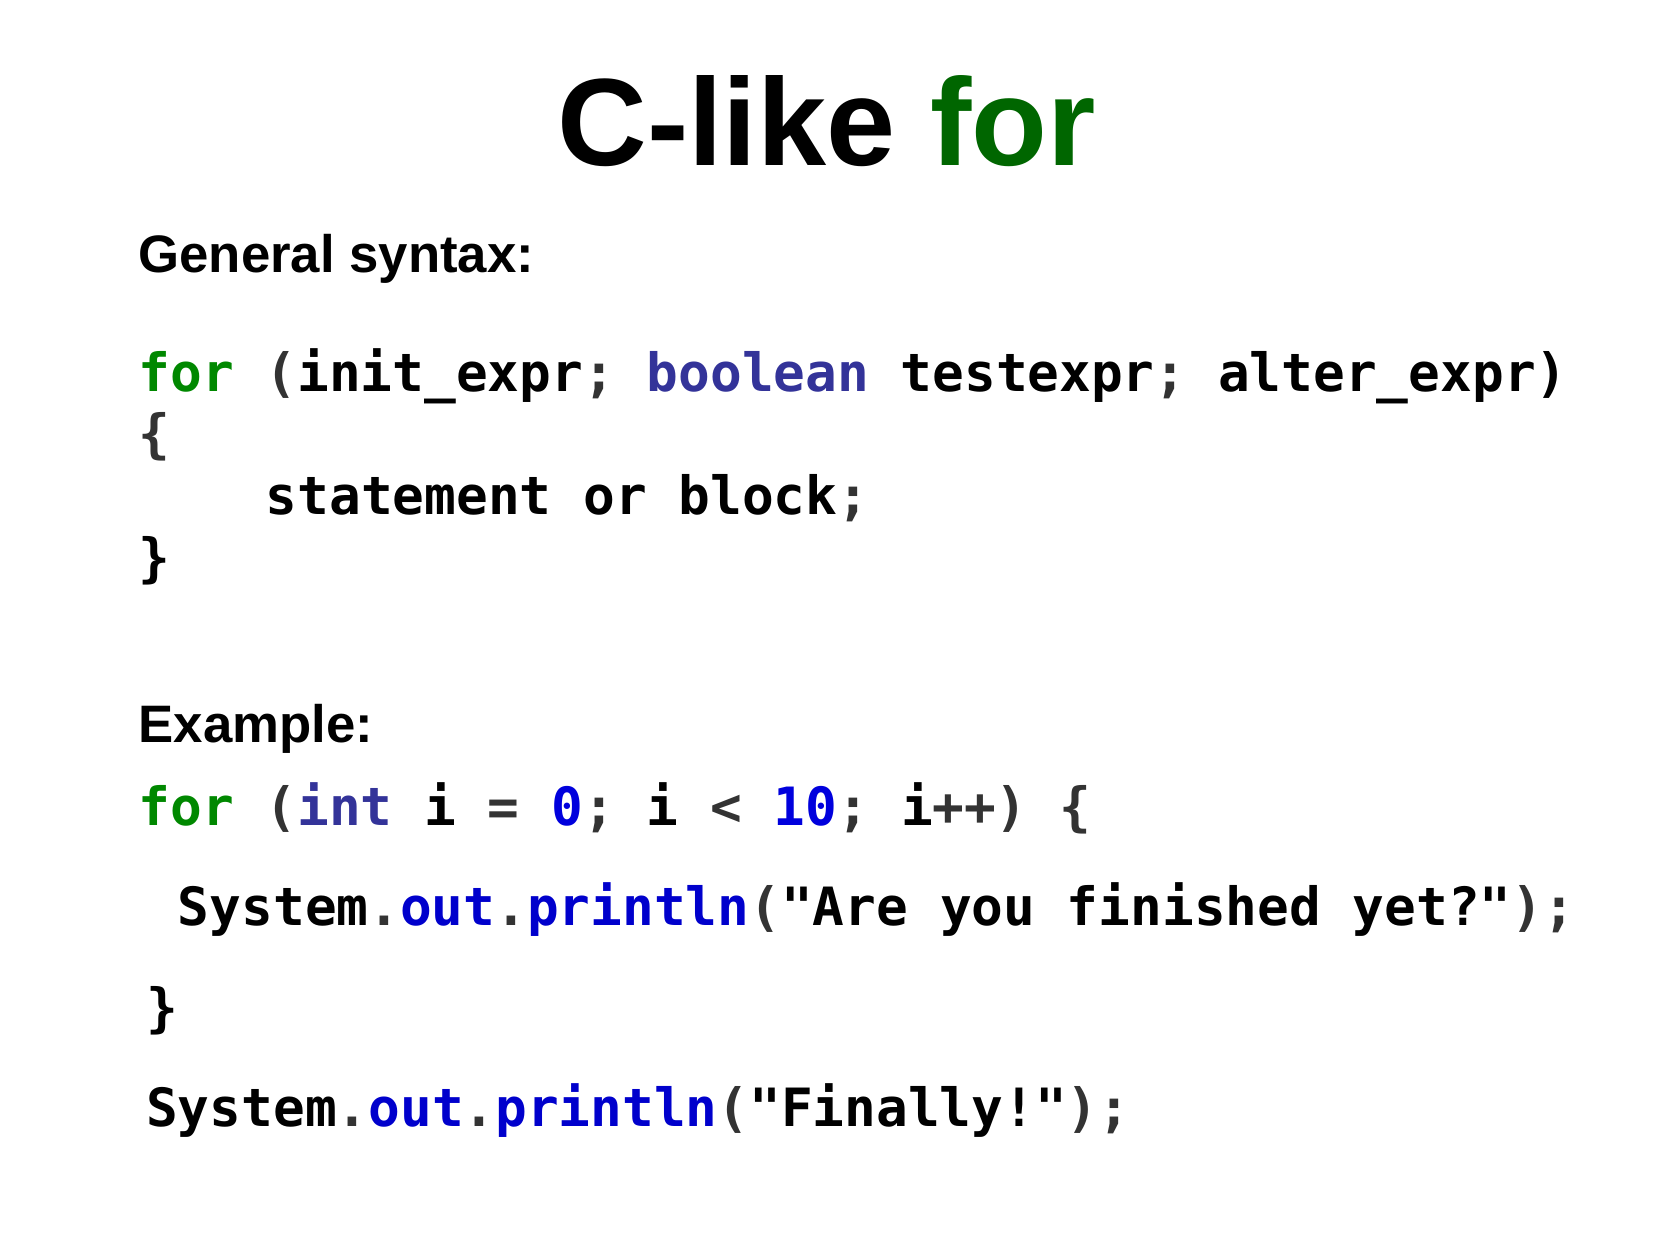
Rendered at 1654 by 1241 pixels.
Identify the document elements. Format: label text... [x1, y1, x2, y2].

title C-like for [82, 49, 1571, 196]
list General syntax: for (init_expr; boolean testexpr; alter_expr) { statement or block; } Example: for (int i = 0; i < 10; i++) { System.out.println("Are you finished yet?"); } System.out.println("Finally!"); [82, 224, 1595, 1146]
